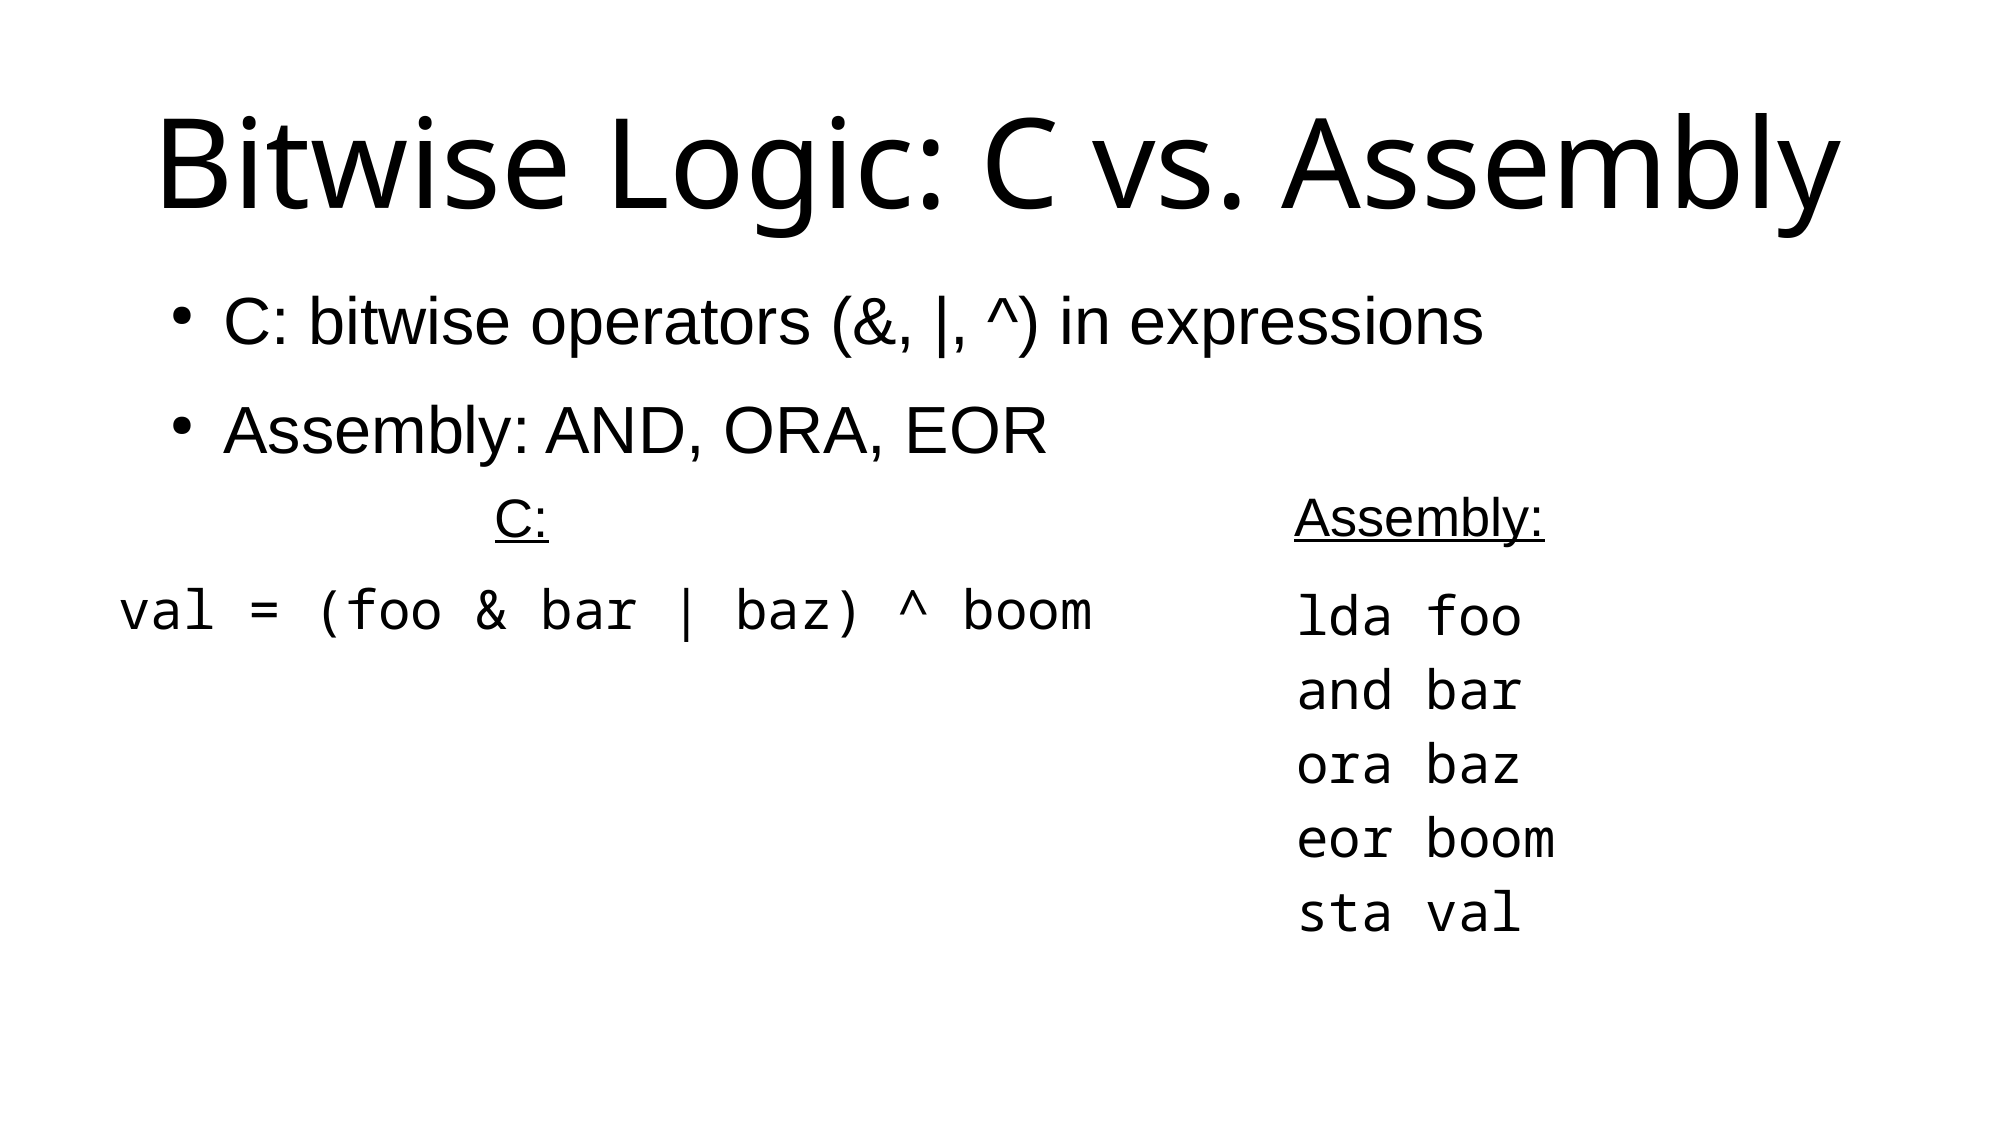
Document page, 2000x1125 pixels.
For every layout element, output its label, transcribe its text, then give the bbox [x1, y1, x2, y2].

text_box lda foo and bar ora baz eor boom sta val [1183, 570, 1741, 1066]
text_box Assembly: [1279, 479, 1561, 556]
text_box val = (foo & bar | baz) ^ boom [103, 564, 1116, 946]
text_box C: [480, 480, 761, 557]
title Bitwise Logic: C vs. Assembly [30, 59, 1966, 278]
list C: bitwise operators (&, |, ^) in expressions Assembly: AND, ORA, EOR [137, 278, 1862, 496]
